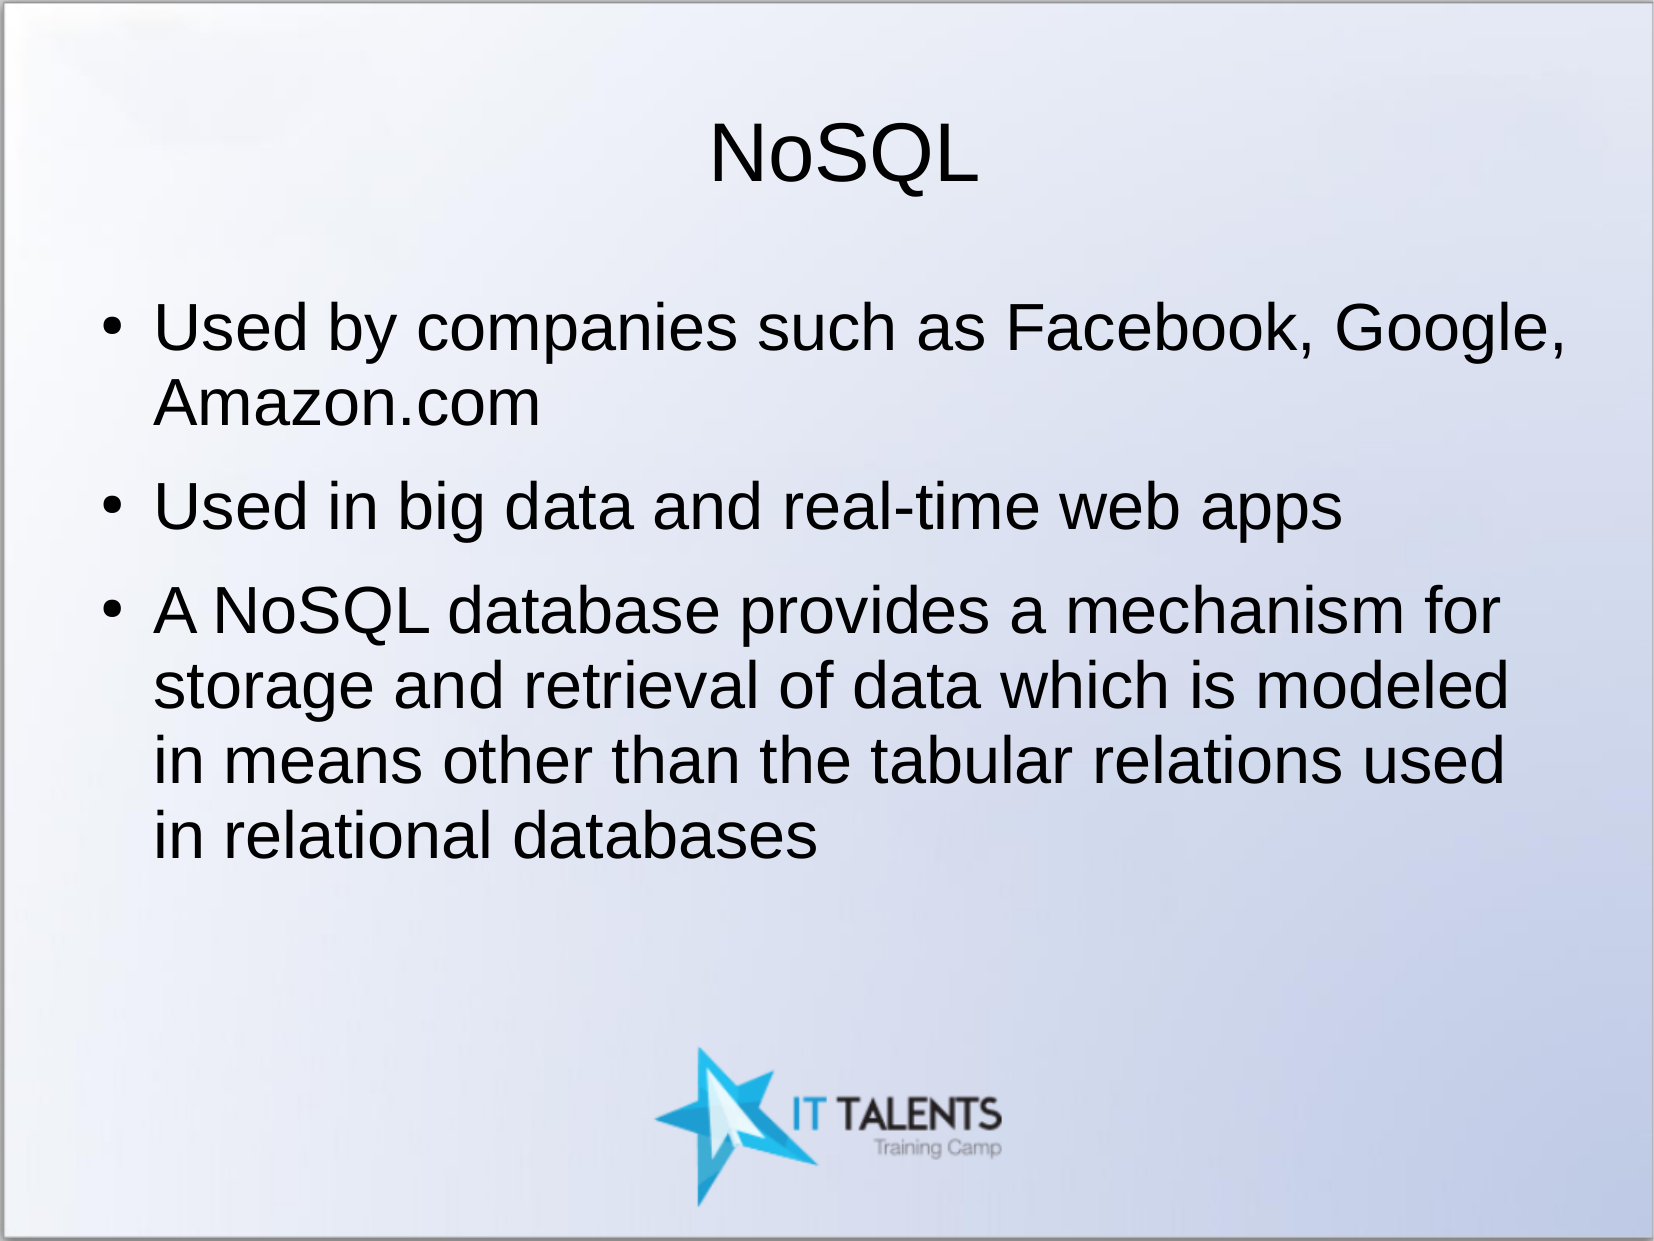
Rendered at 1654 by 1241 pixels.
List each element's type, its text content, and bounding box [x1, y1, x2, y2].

title NoSQL [82, 49, 1571, 257]
picture [0, 0, 1654, 1241]
list Used by companies such as Facebook, Google, Amazon.com Used in big data and real-time web apps A NoSQL database provides a mechanism for storage and retrieval of data which is modeled in means other than the tabular relations used in relational databases [82, 290, 1571, 1010]
